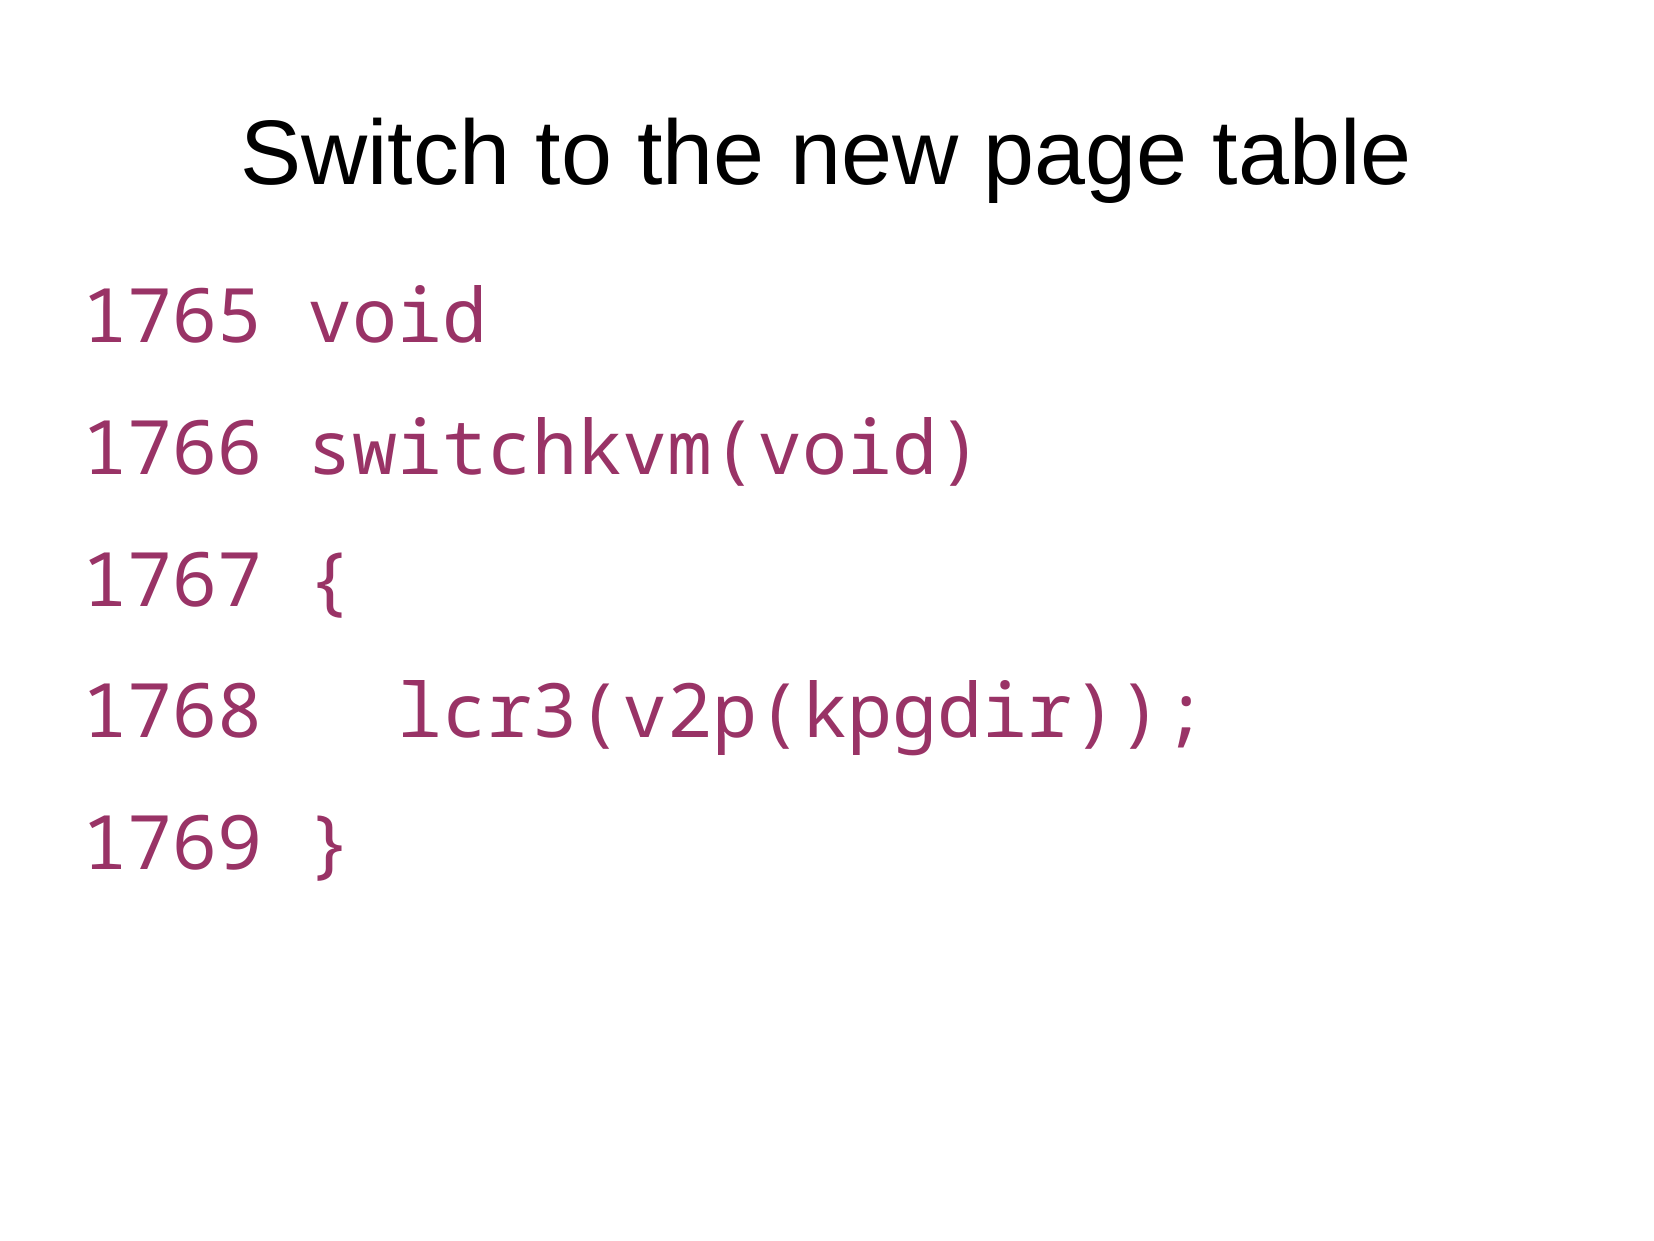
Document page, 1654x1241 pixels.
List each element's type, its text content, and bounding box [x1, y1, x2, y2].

title Switch to the new page table [82, 49, 1571, 257]
list 1765 void 1766 switchkvm(void) 1767 { 1768 lcr3(v2p(kpgdir)); 1769 } [82, 262, 1571, 1163]
